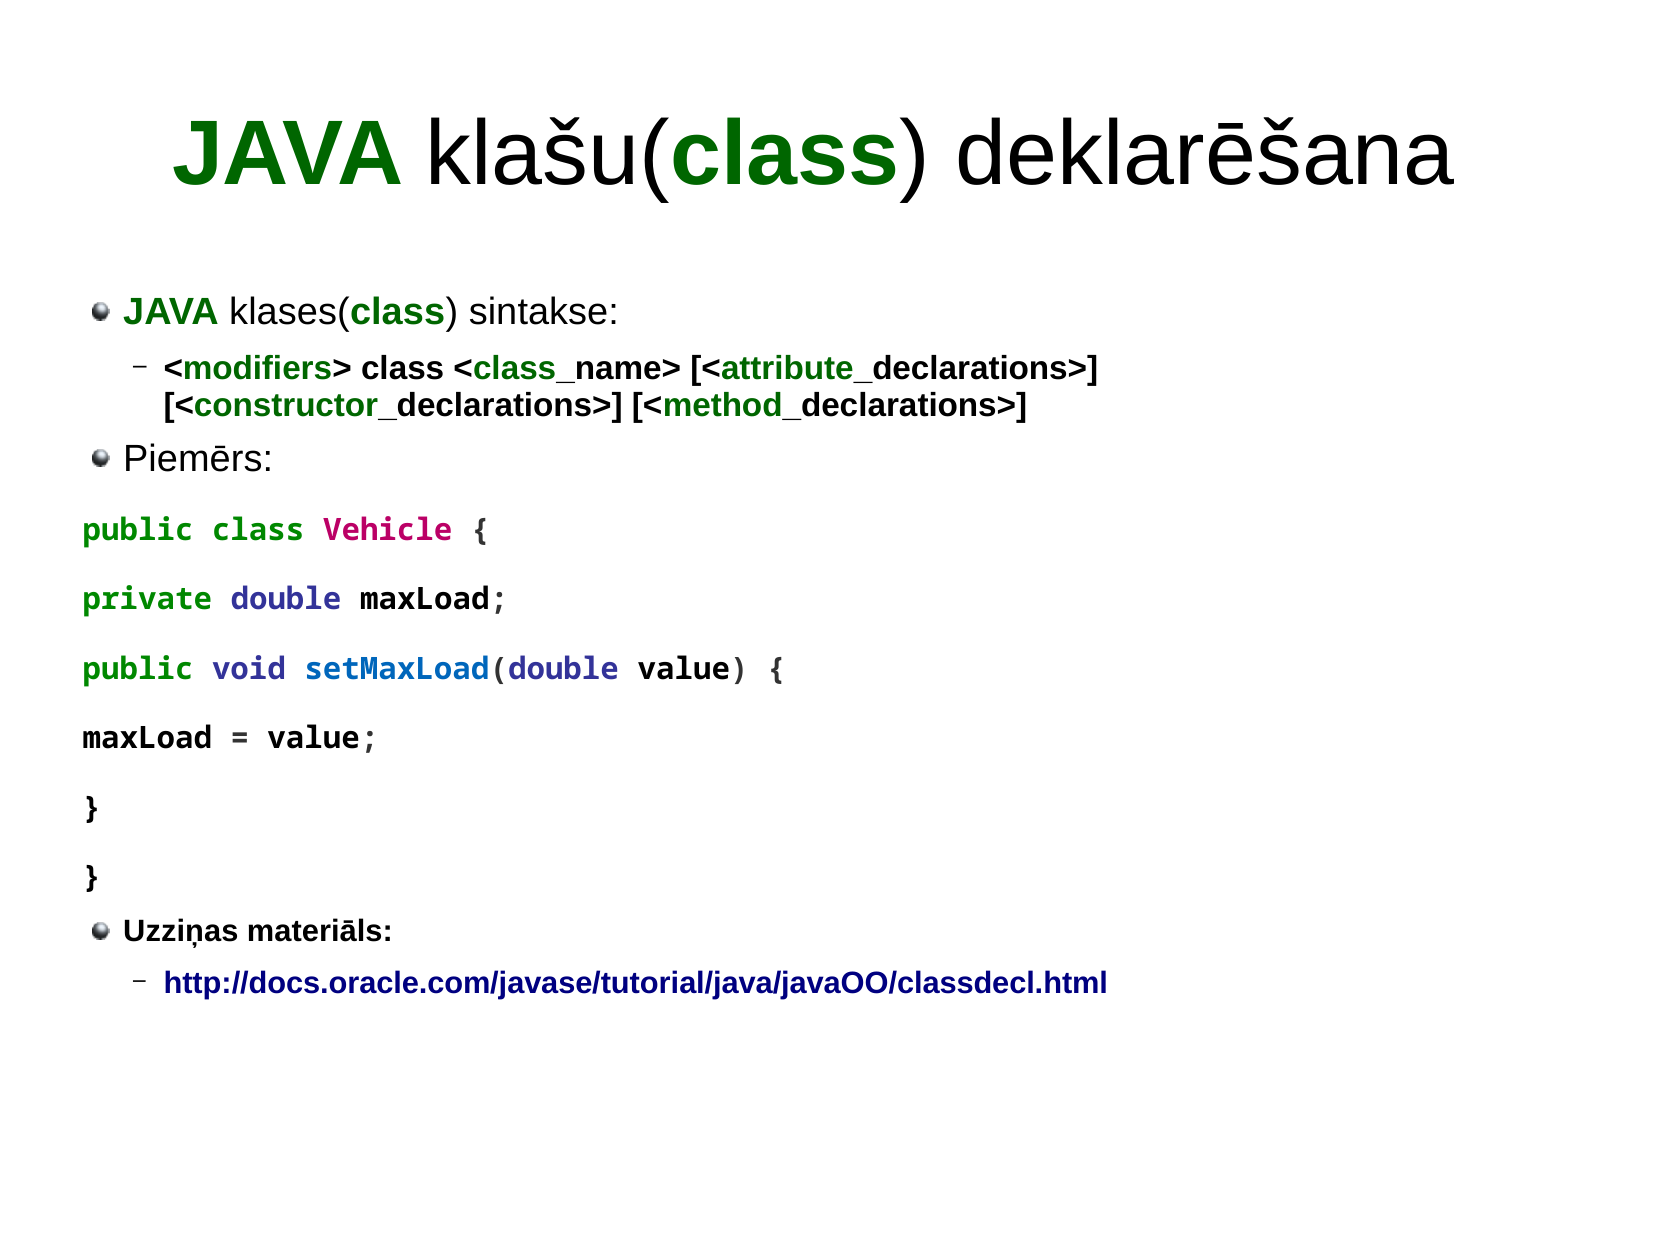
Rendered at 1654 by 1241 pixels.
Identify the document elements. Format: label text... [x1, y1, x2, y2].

list JAVA klases(class) sintakse: <modifiers> class <class_name> [<attribute_declarations>] [<constructor_declarations>] [<method_declarations>] Piemērs: public class Vehicle { private double maxLoad; public void setMaxLoad(double value) { maxLoad = value; } } Uzziņas materiāls: http://docs.oracle.com/javase/tutorial/java/javaOO/classdecl.html [82, 290, 1538, 1010]
title JAVA klašu(class) deklarēšana [82, 49, 1571, 257]
